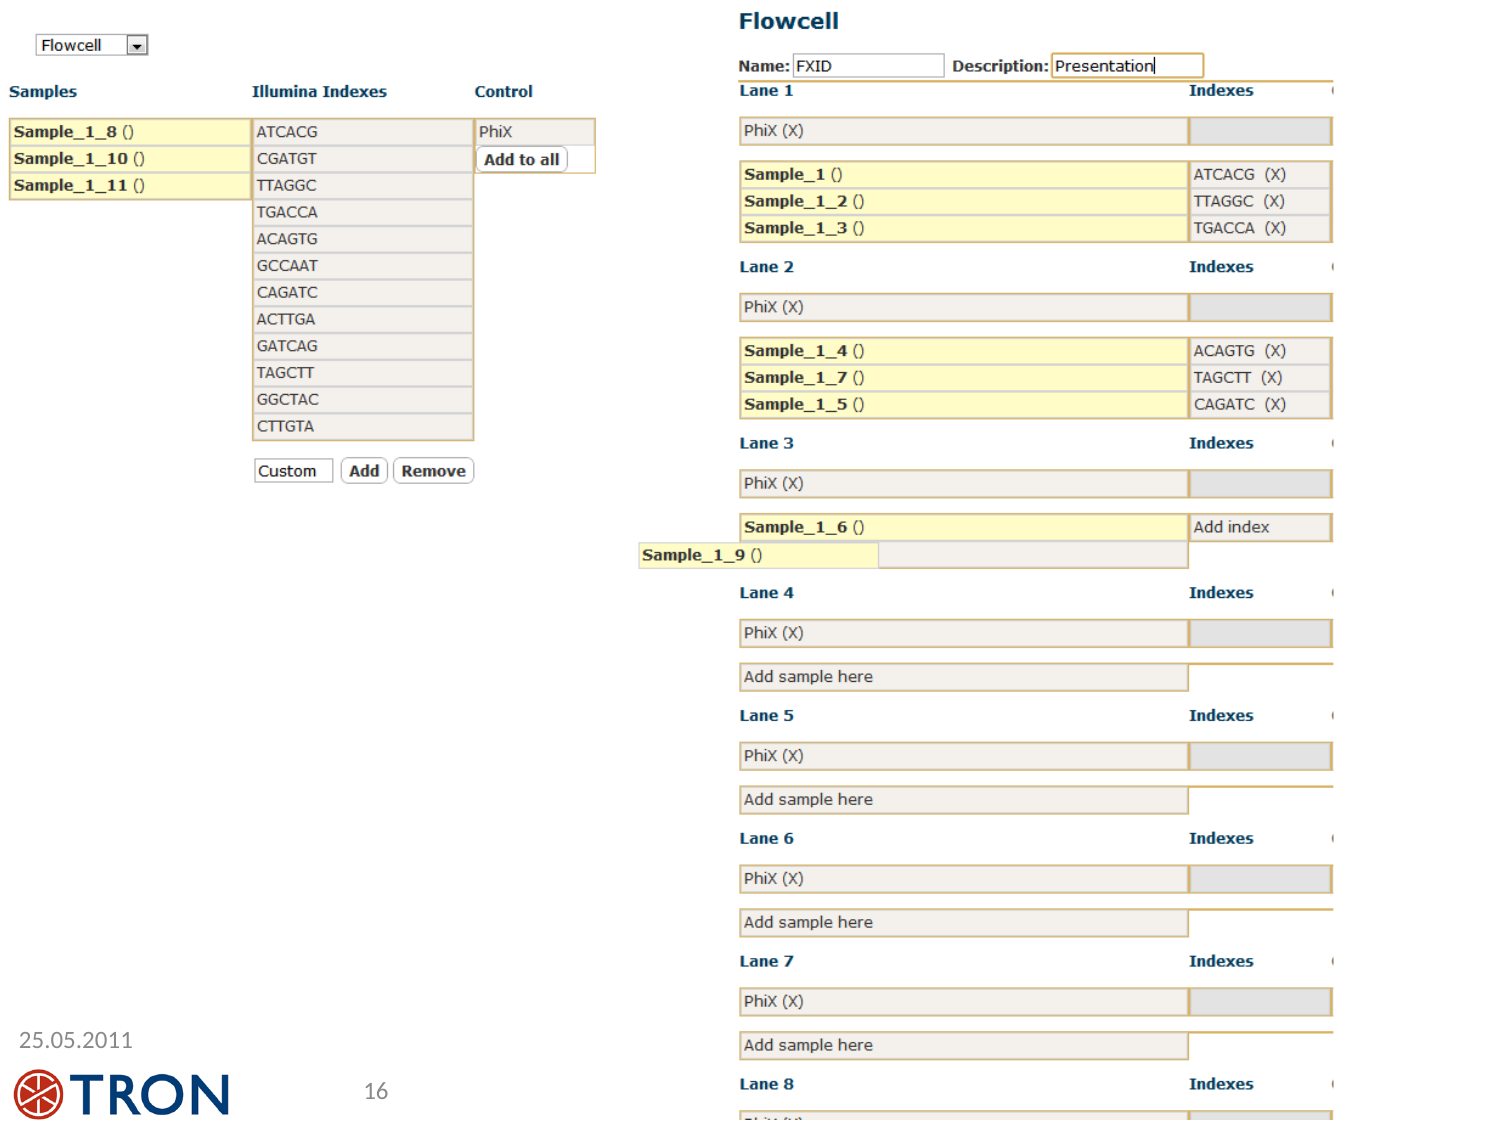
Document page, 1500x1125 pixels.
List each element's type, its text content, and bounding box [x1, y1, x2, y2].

picture [0, 1068, 348, 1120]
text_box 25.05.2011 [4, 1008, 355, 1069]
picture [5, 0, 1334, 1120]
text_box [348, 1059, 699, 1120]
